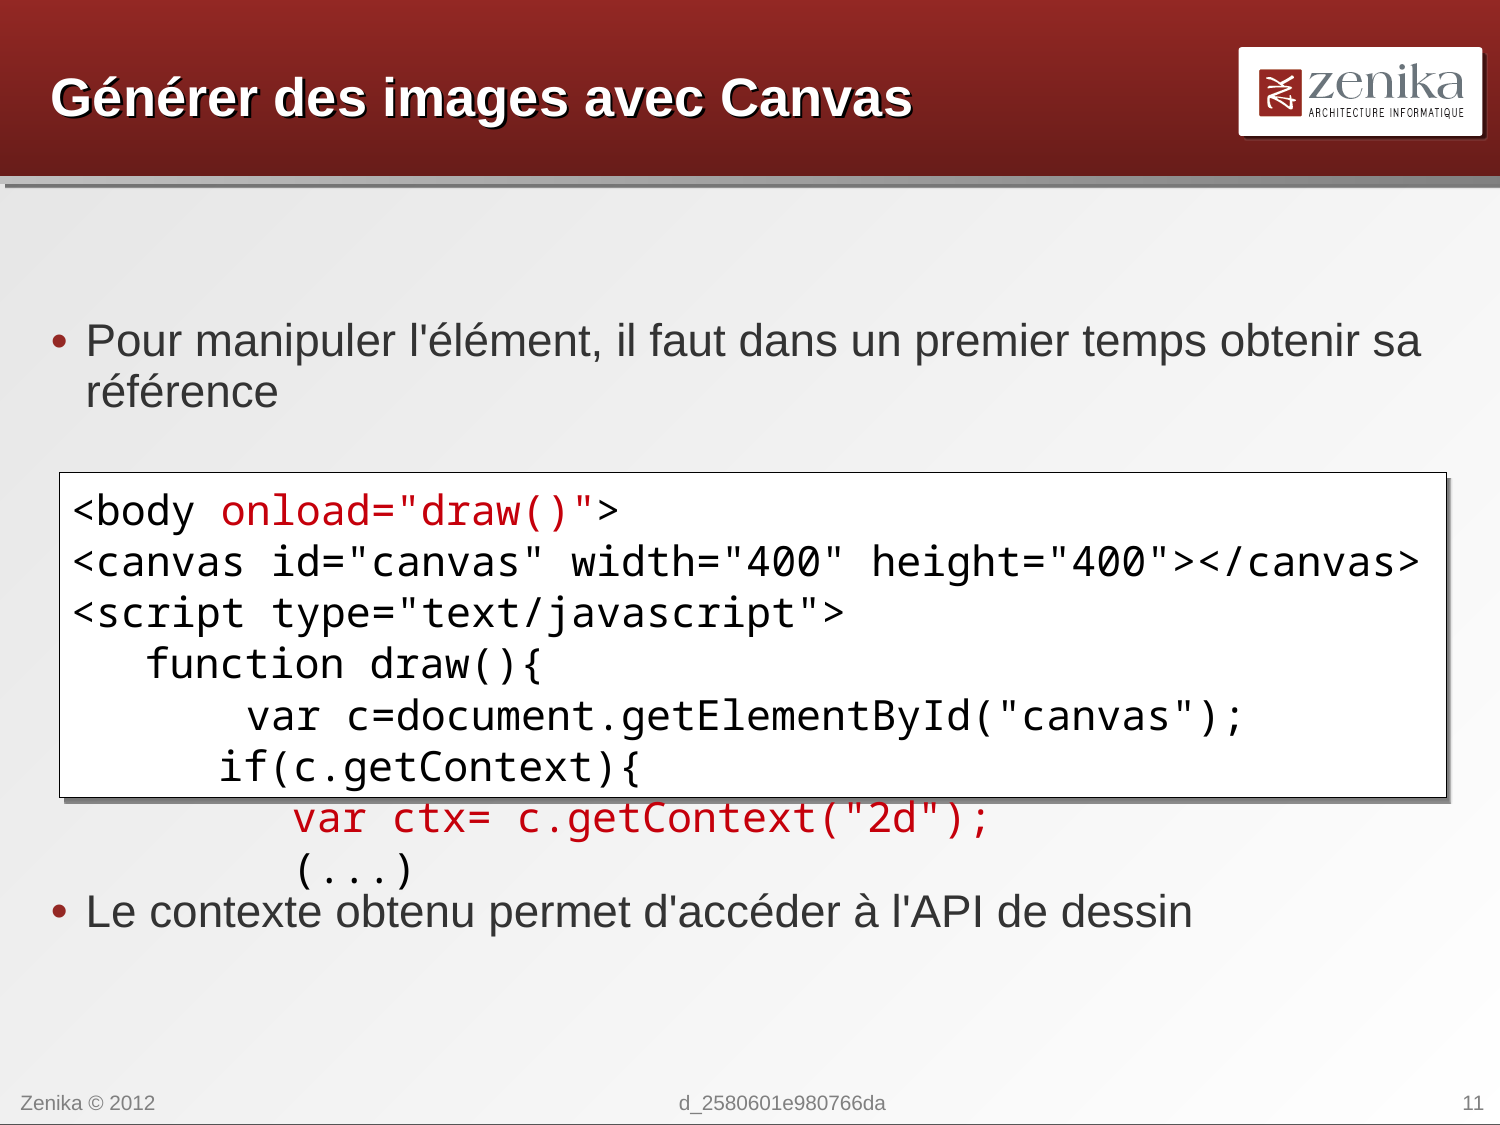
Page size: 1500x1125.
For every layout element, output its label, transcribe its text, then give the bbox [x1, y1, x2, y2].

picture [1257, 58, 1464, 125]
text_box <body onload="draw()"> <canvas id="canvas" width="400" height="400"></canvas> <script type="text/javascript"> function draw(){ var c=document.getElementById("canvas"); if(c.getContext){ var ctx= c.getContext("2d"); (...) [59, 472, 1447, 798]
title Générer des images avec Canvas [50, 15, 1206, 180]
list Pour manipuler l'élément, il faut dans un premier temps obtenir sa référence Le contexte obtenu permet d'accéder à l'API de dessin [50, 249, 1435, 1079]
